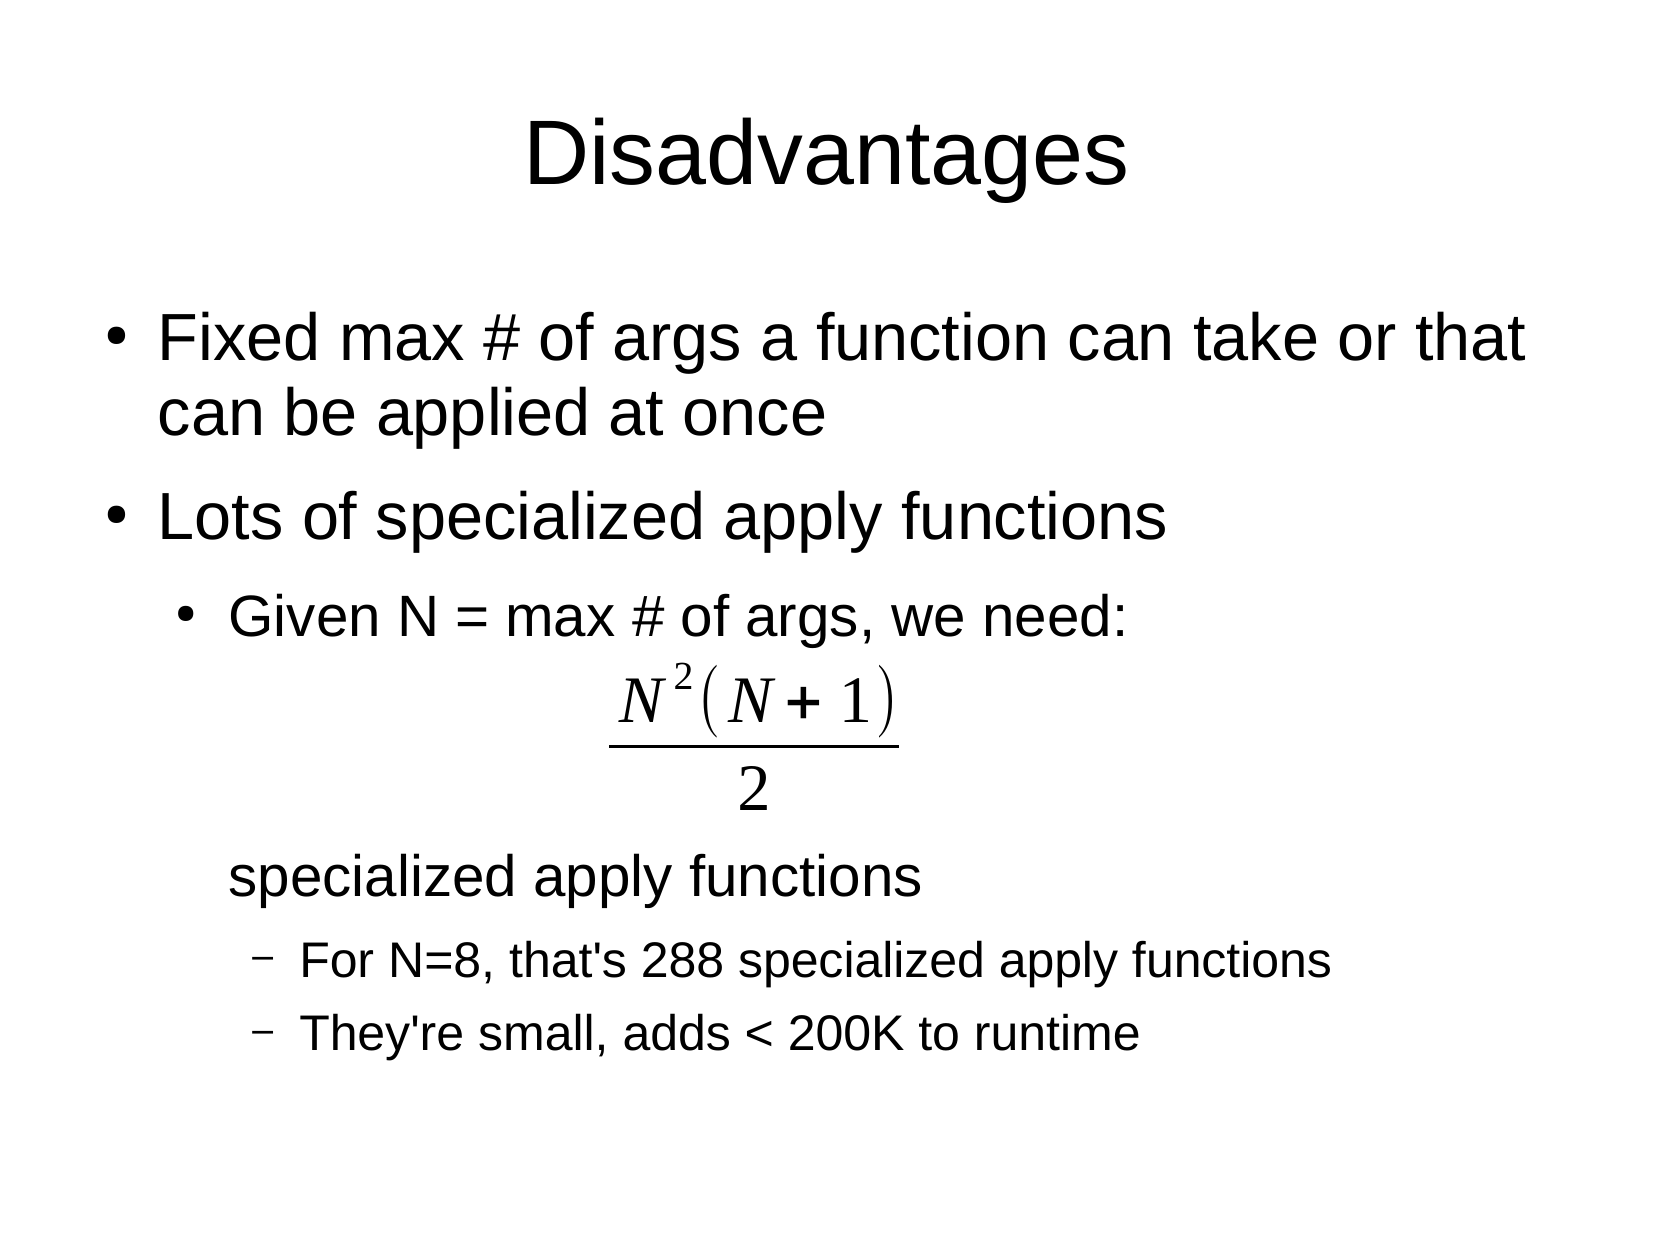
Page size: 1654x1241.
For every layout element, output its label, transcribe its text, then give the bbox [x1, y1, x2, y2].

chart [600, 653, 909, 826]
list Fixed max # of args a function can take or that can be applied at once Lots of specialized apply functions Given N = max # of args, we need: specialized apply functions For N=8, that's 288 specialized apply functions They're small, adds < 200K to runtime [86, 300, 1576, 1119]
title Disadvantages [82, 49, 1571, 257]
